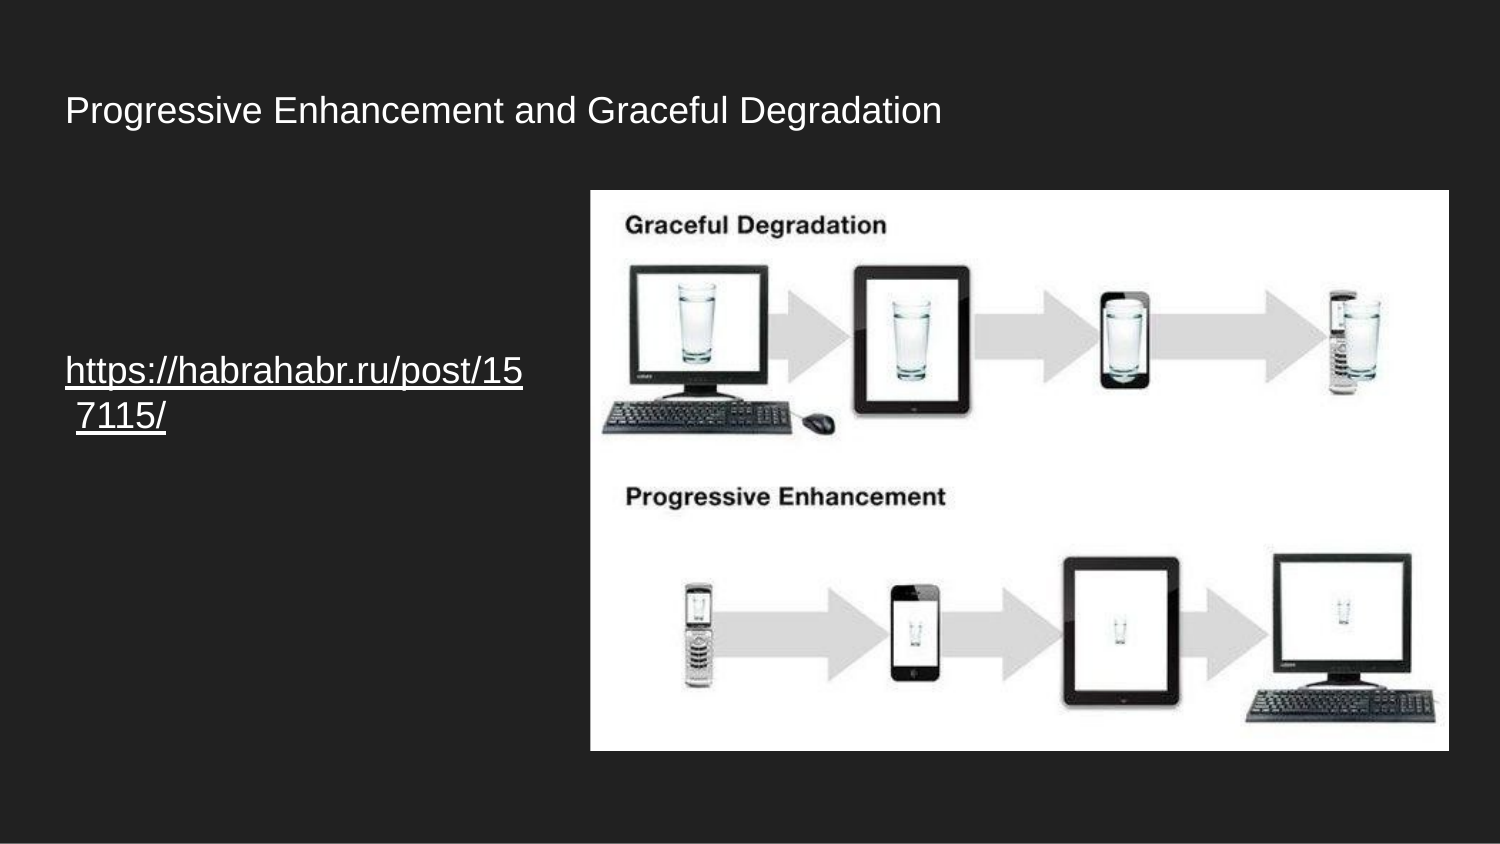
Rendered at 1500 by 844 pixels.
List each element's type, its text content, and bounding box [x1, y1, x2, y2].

text_box Progressive Enhancement and Graceful Degradation [63, 83, 945, 131]
text_box https://habrahabr.ru/post/15 7115/ [63, 344, 528, 437]
text_box [590, 190, 1449, 751]
